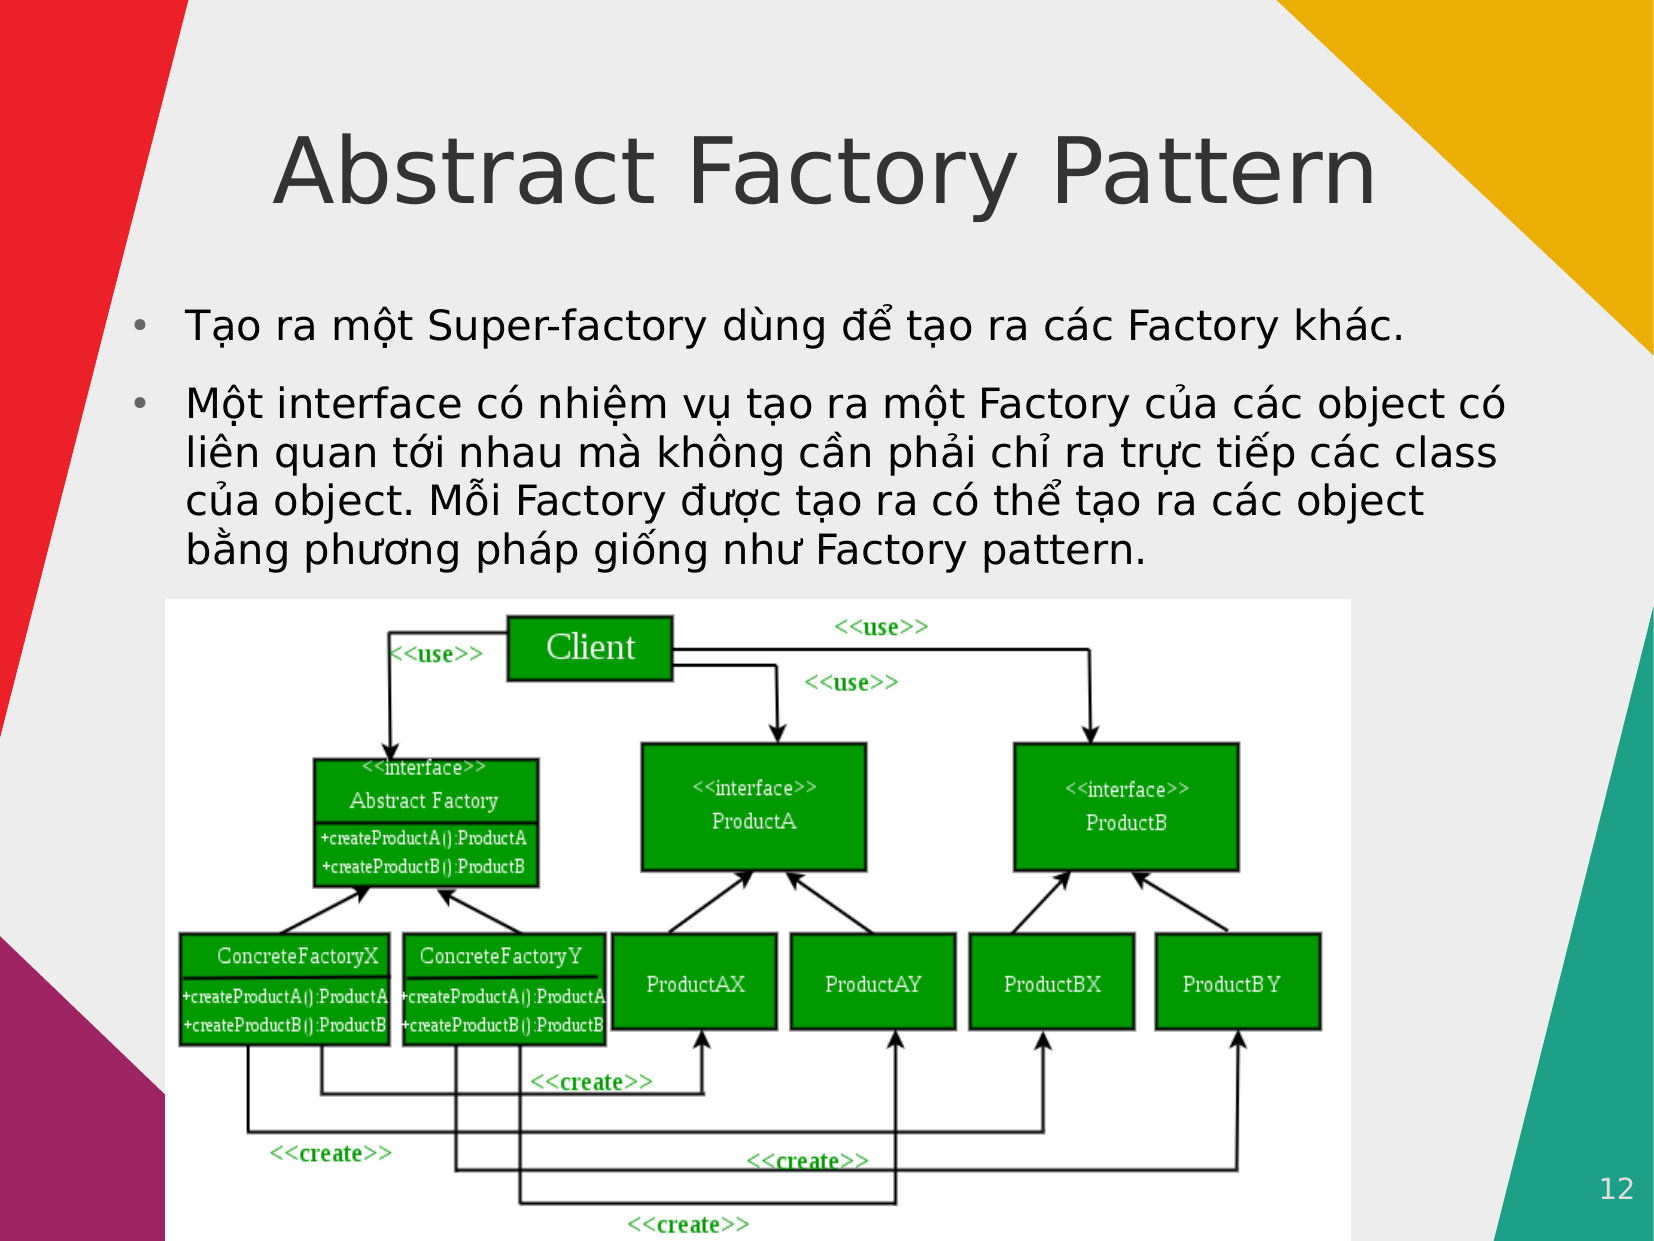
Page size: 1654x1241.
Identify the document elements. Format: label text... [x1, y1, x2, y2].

list Tạo ra một Super-factory dùng để tạo ra các Factory khác. Một interface có nhiệm vụ tạo ra một Factory của các object có liên quan tới nhau mà không cần phải chỉ ra trực tiếp các class của object. Mỗi Factory được tạo ra có thể tạo ra các object bằng phương pháp giống như Factory pattern. [114, 302, 1539, 1033]
title Abstract Factory Pattern [114, 73, 1539, 271]
picture [165, 600, 1351, 1241]
